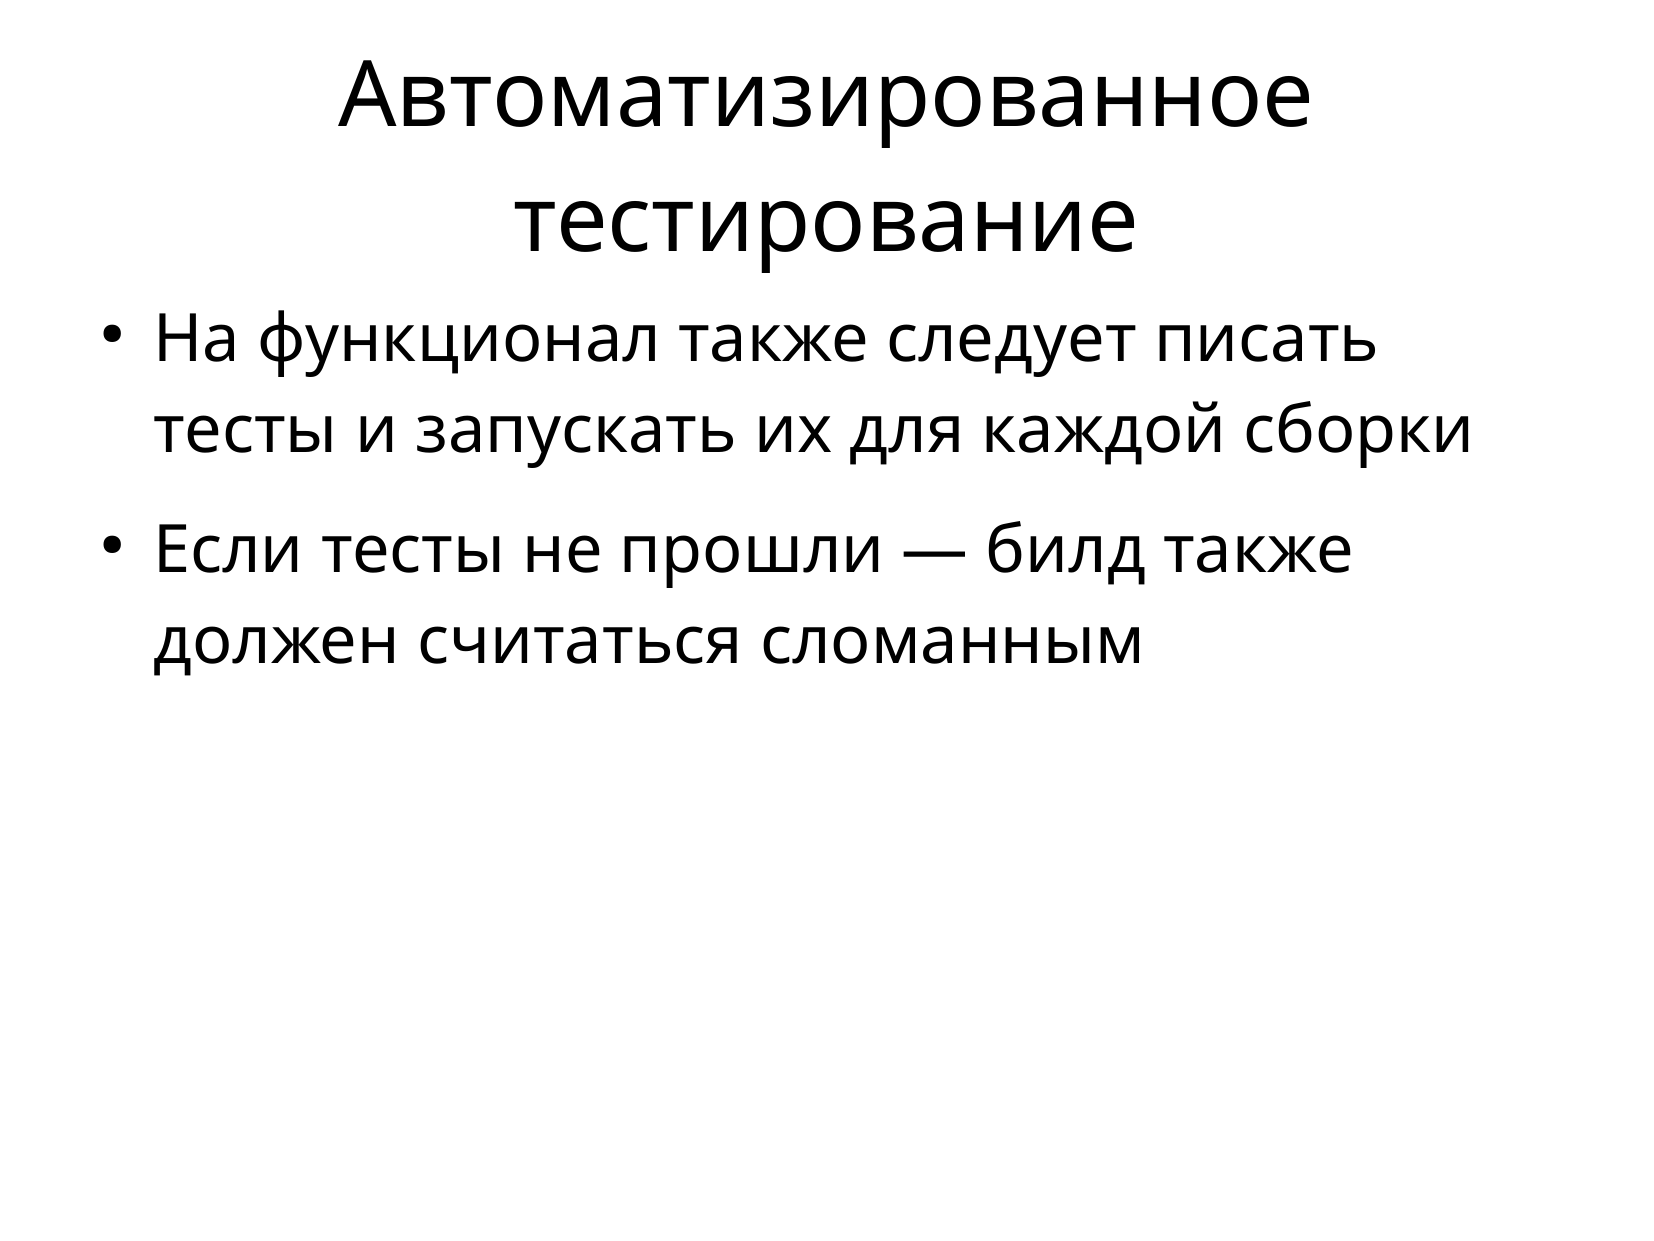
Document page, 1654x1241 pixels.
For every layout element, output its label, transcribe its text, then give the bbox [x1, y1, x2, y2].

list На функционал также следует писать тесты и запускать их для каждой сборки Если тесты не прошли — билд также должен считаться сломанным [82, 290, 1538, 1010]
title Автоматизированное тестирование [82, 45, 1571, 261]
